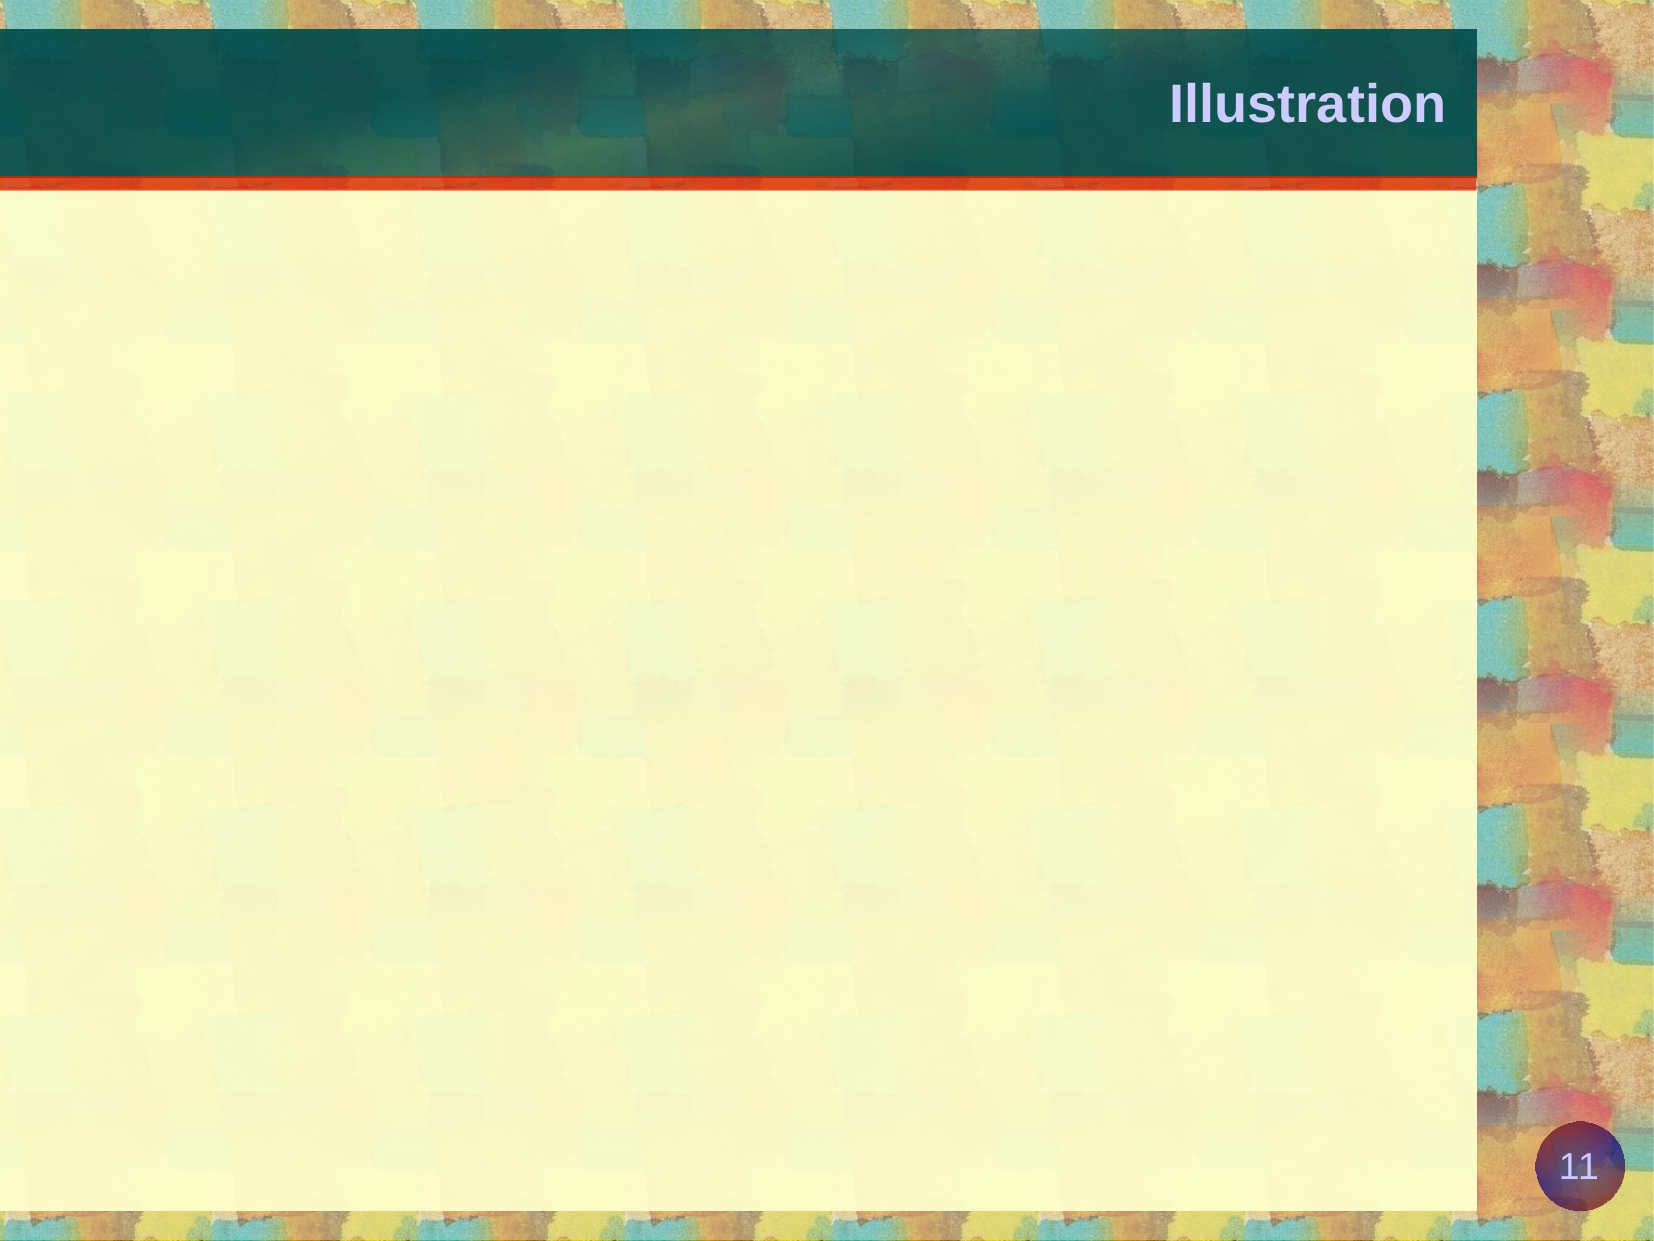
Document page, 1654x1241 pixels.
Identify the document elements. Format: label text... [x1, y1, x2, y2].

title Illustration [29, 59, 1447, 148]
